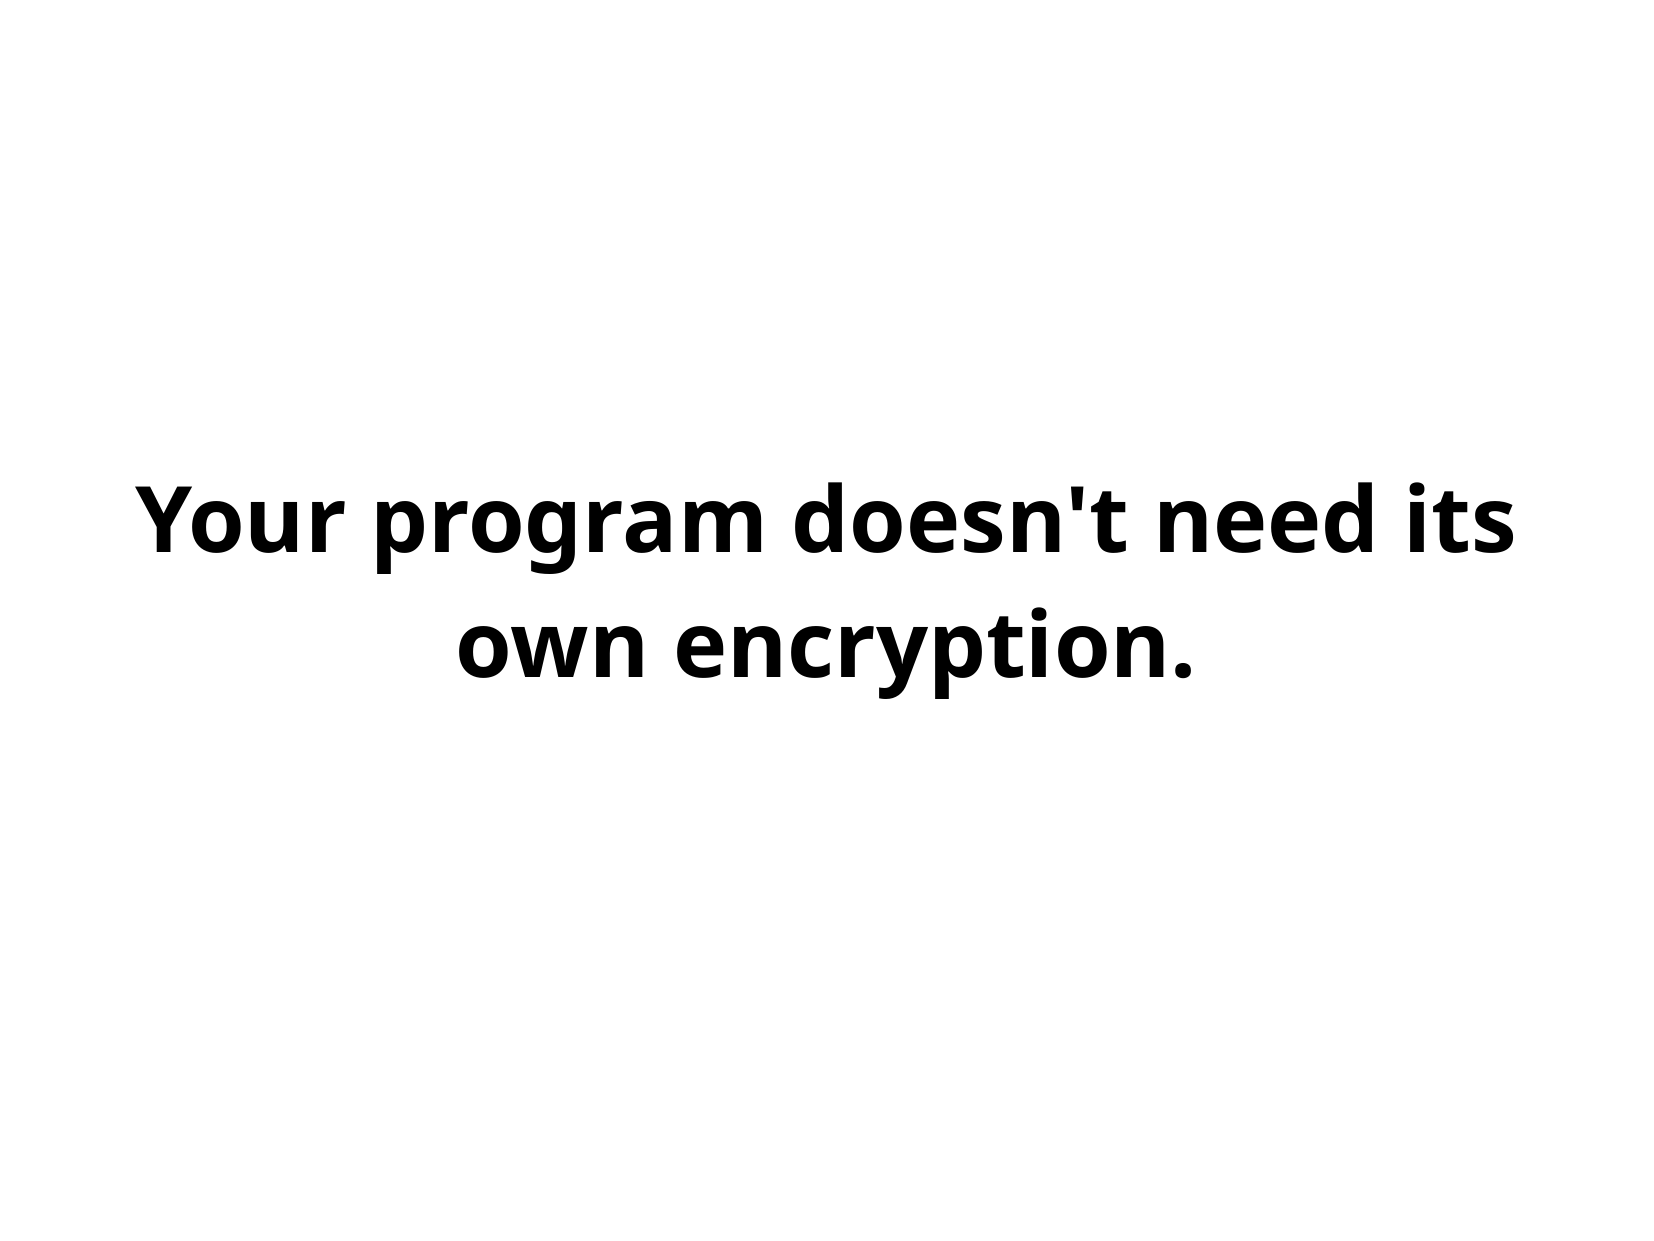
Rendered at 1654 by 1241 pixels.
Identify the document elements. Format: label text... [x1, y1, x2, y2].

subtitle Your program doesn't need its own encryption. [82, 49, 1571, 1109]
